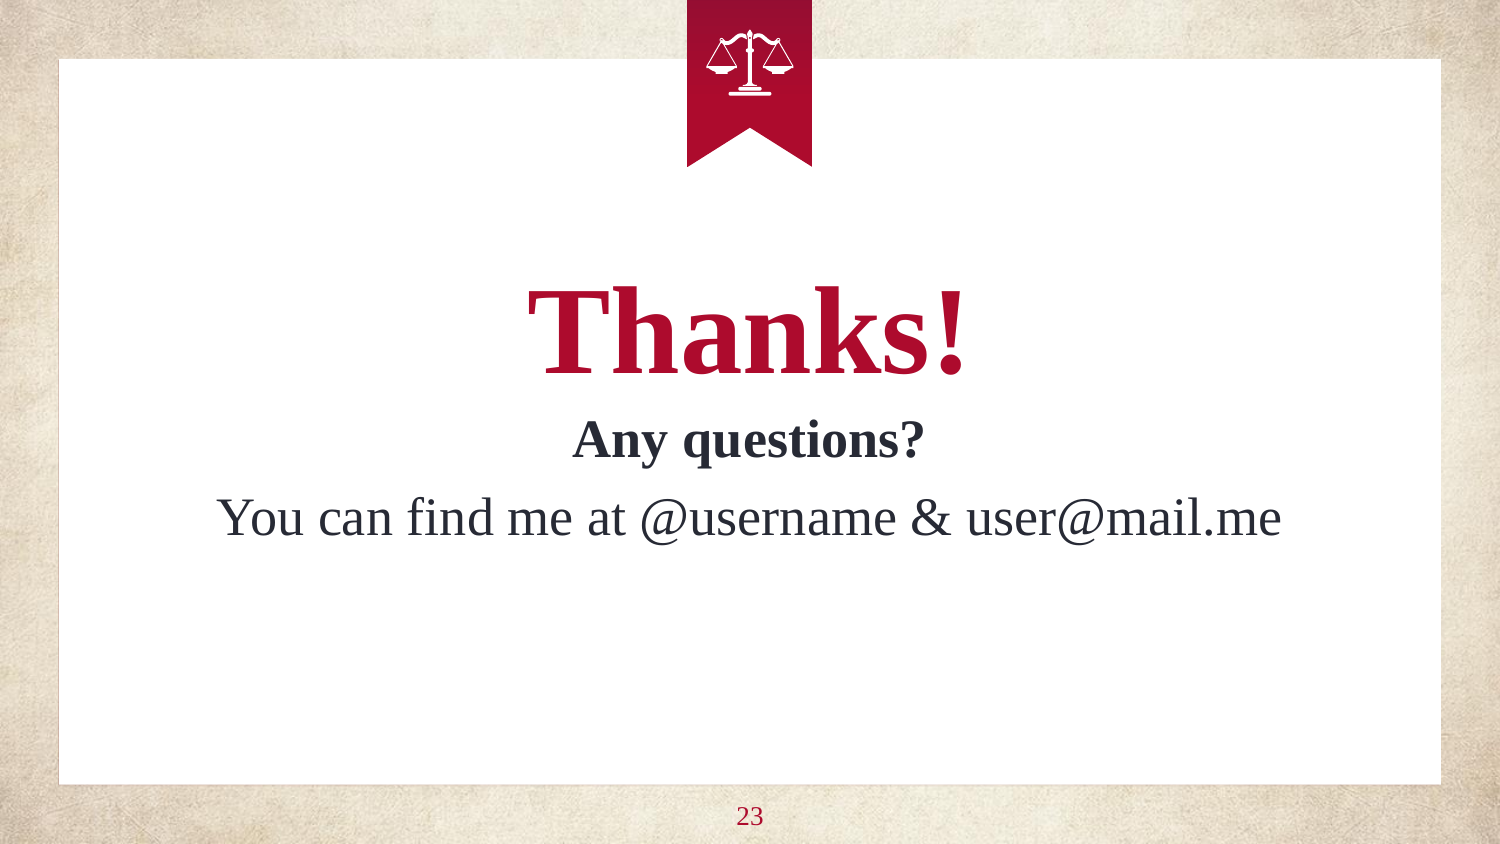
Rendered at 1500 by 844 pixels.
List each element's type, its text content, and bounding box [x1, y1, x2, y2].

title Thanks! [209, 266, 1291, 400]
picture [0, 0, 687, 844]
subtitle Any questions? You can find me at @username & user@mail.me [209, 403, 1291, 663]
slide_number <number> [666, 784, 834, 844]
picture [813, 0, 1500, 844]
